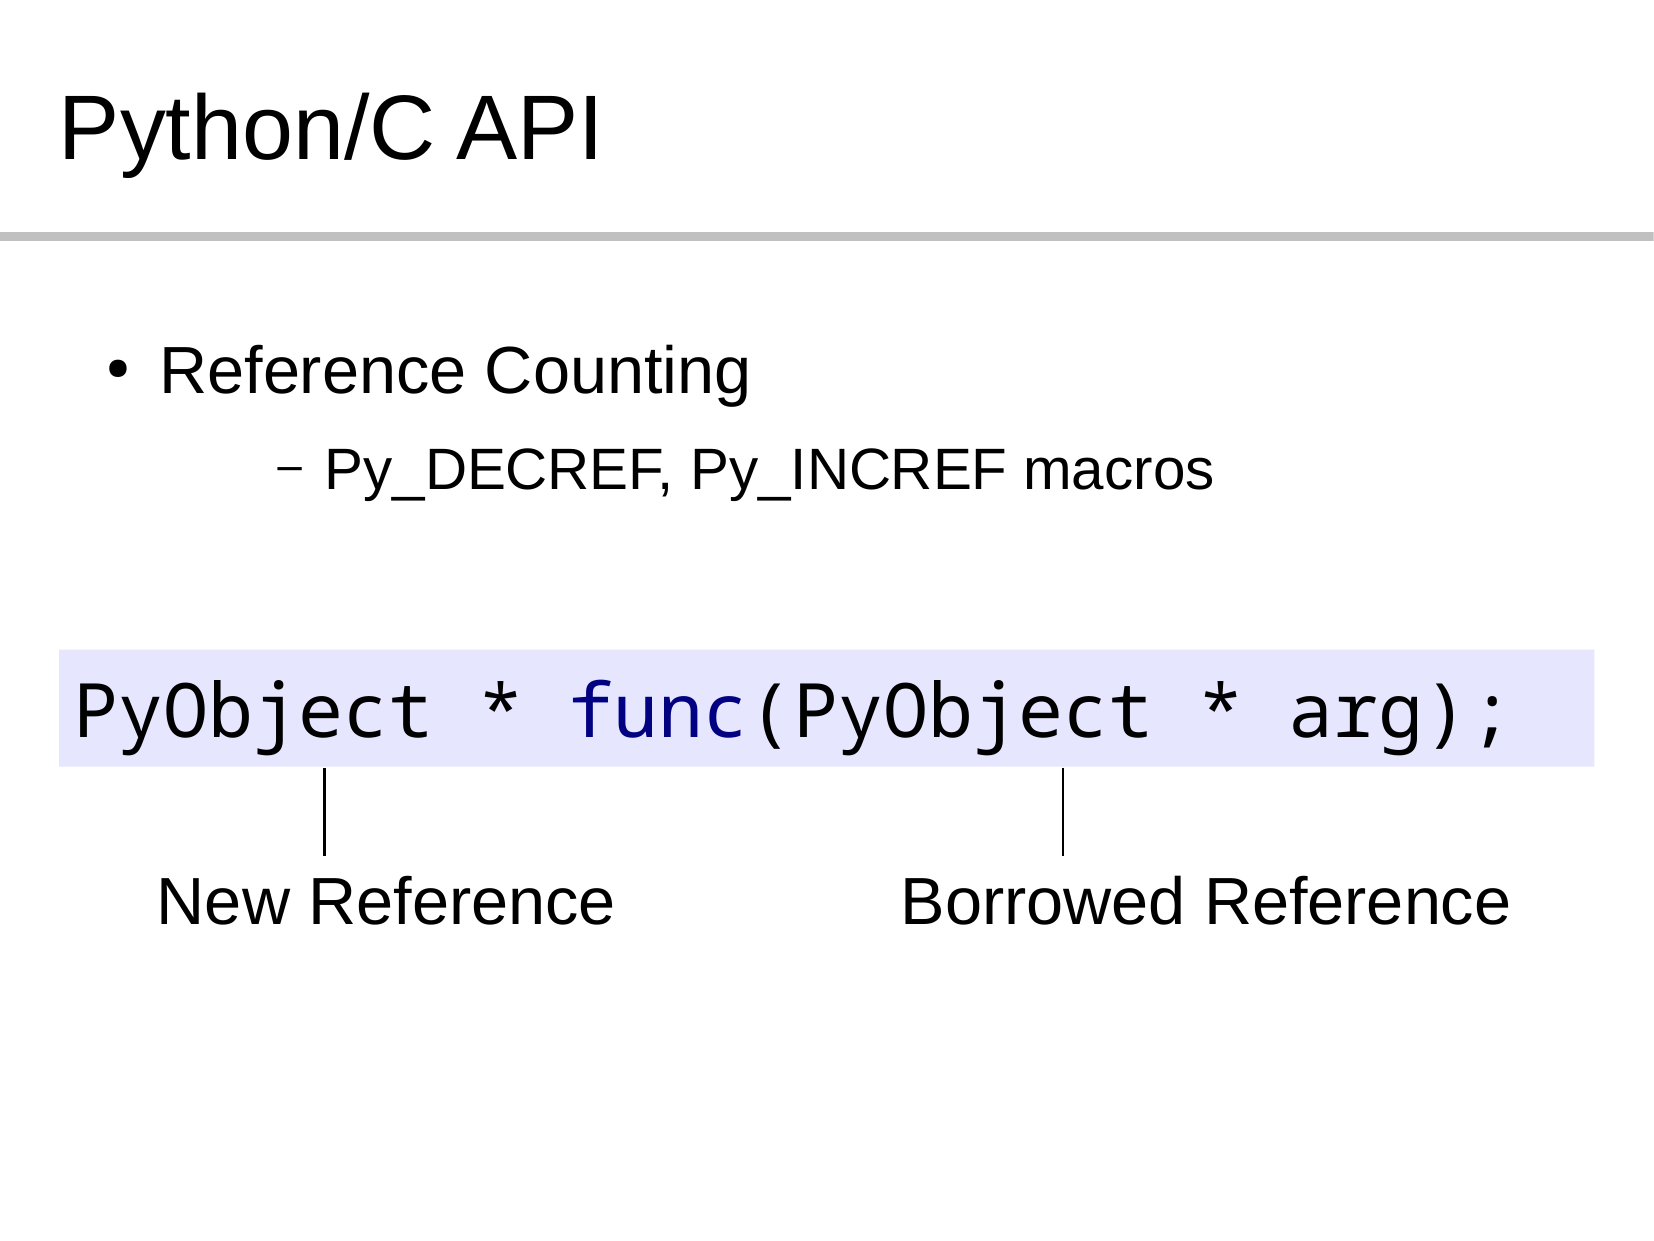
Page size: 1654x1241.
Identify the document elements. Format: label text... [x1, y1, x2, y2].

title Python/C API [59, 49, 1595, 207]
text_box Borrowed Reference [885, 856, 1565, 946]
list Reference Counting Py_DECREF, Py_INCREF macros [88, 333, 1571, 532]
text_box PyObject * func(PyObject * arg); [59, 649, 1595, 744]
text_box New Reference [142, 856, 633, 946]
